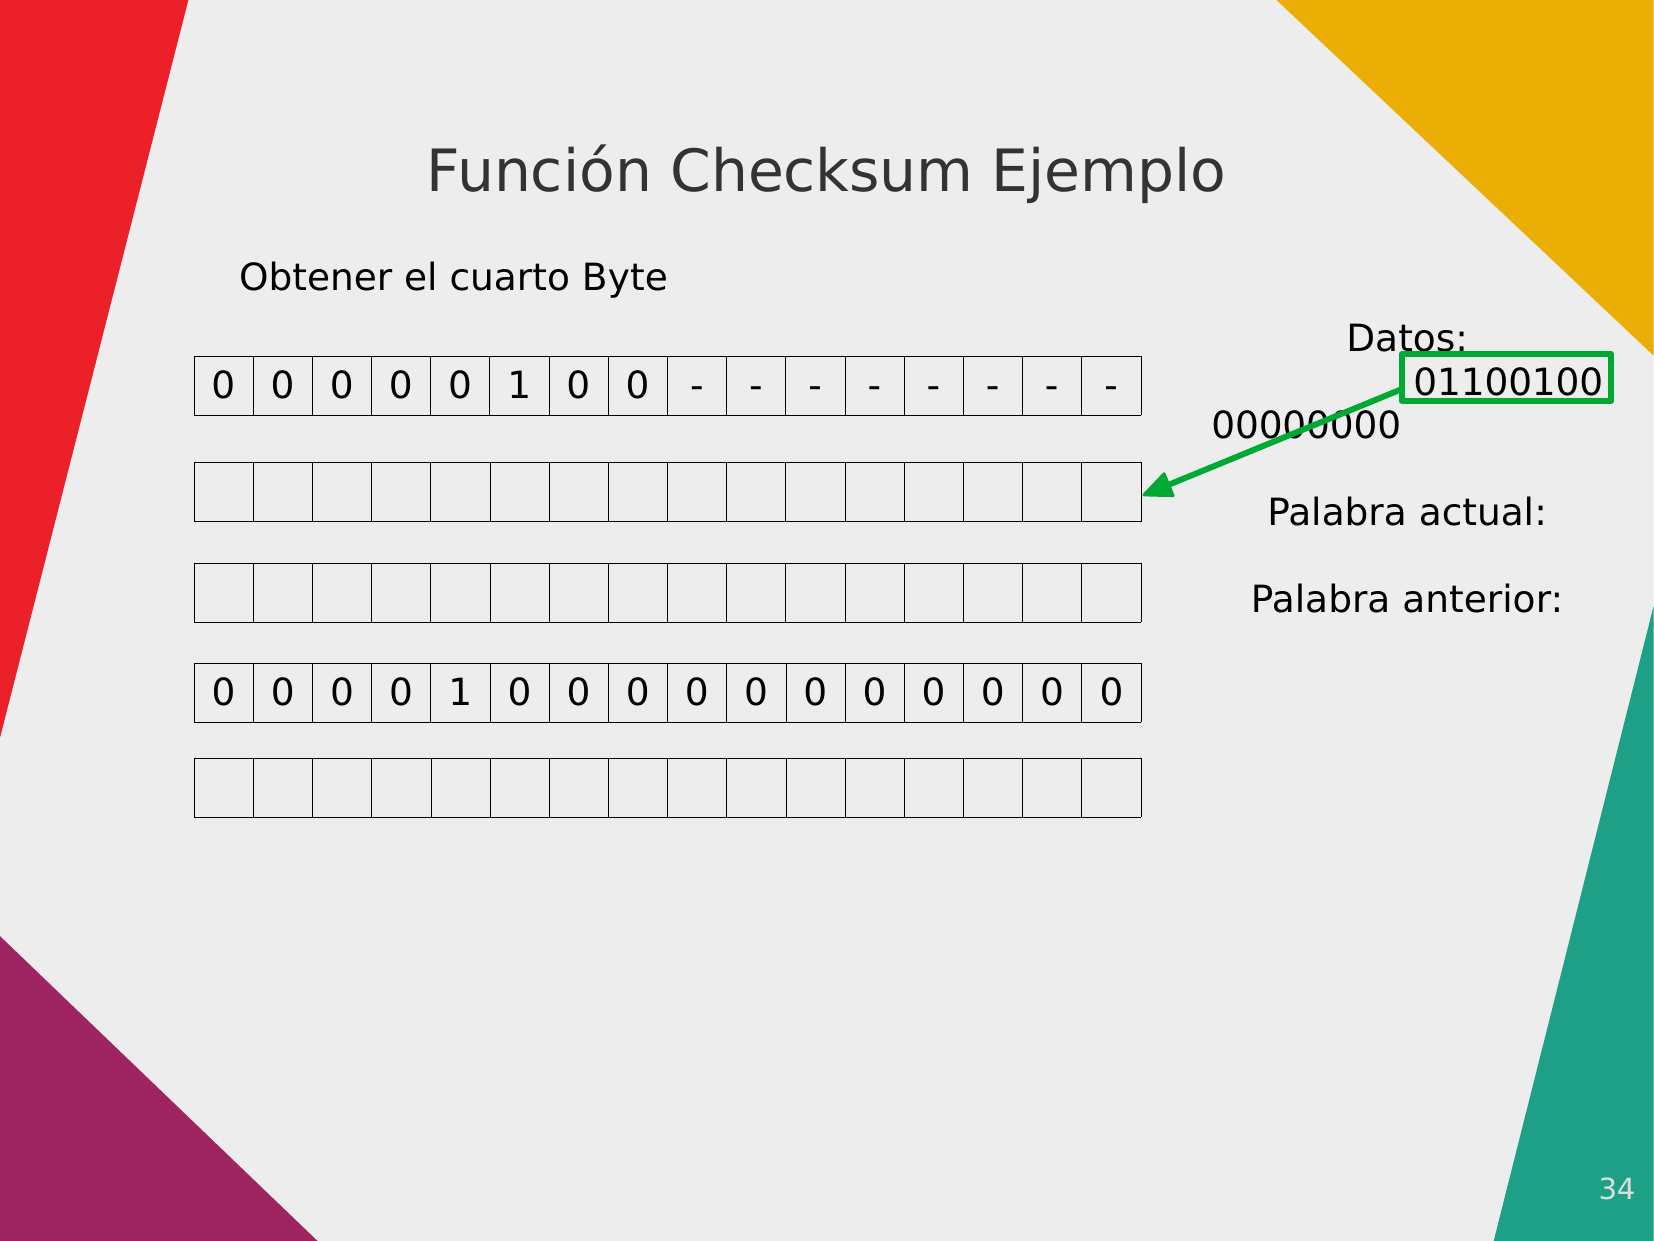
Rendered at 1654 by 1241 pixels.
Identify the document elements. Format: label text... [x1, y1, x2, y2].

table_header 0 [787, 664, 845, 722]
table_header [313, 564, 371, 622]
table_header [1082, 463, 1141, 521]
text_box Obtener el cuarto Byte [224, 248, 1134, 350]
table_header [372, 759, 431, 817]
table_header [964, 564, 1022, 622]
table_header [254, 463, 312, 521]
table_header [1082, 564, 1141, 622]
table_header [786, 564, 845, 622]
table_header [550, 564, 608, 622]
table_header [372, 463, 430, 521]
table_header 0 [313, 357, 371, 415]
table_header - [1082, 357, 1141, 415]
table_header [372, 564, 430, 622]
table_header 0 [313, 664, 371, 722]
table_header 0 [254, 664, 312, 722]
table_header 0 [609, 357, 667, 415]
table_header [1082, 759, 1141, 817]
table_header [609, 759, 667, 817]
table_header [609, 463, 667, 521]
table_header [1023, 759, 1081, 817]
table_header 0 [727, 664, 786, 722]
title Función Checksum Ejemplo [114, 73, 1539, 271]
table_header 0 [372, 664, 430, 722]
table_header [964, 759, 1022, 817]
table_header [313, 759, 371, 817]
table_header [964, 463, 1022, 521]
table_header 0 [668, 664, 726, 722]
table_header [668, 564, 726, 622]
text_box Datos: 01100100 00000000 Palabra actual: Palabra anterior: [1196, 309, 1619, 977]
table_header [195, 759, 253, 817]
table_header [313, 463, 371, 521]
table_header [905, 463, 963, 521]
table_header [787, 759, 845, 817]
table_header - [905, 357, 963, 415]
table_header [668, 463, 726, 521]
table_header - [727, 357, 785, 415]
table_header [727, 463, 785, 521]
table_header [491, 759, 549, 817]
table_header [195, 564, 253, 622]
table_header - [786, 357, 845, 415]
table_header [1023, 463, 1081, 521]
table_header [491, 564, 549, 622]
table_header 0 [195, 357, 253, 415]
table_header 0 [550, 357, 608, 415]
table_header 0 [254, 357, 312, 415]
table_header 0 [905, 664, 963, 722]
table_header [491, 463, 549, 521]
table_header [550, 463, 608, 521]
table_header [668, 759, 726, 817]
table_header [254, 759, 312, 817]
table_header 1 [490, 357, 549, 415]
table_header [550, 759, 608, 817]
table_header - [846, 357, 904, 415]
table_header 0 [372, 357, 430, 415]
table_header [846, 564, 904, 622]
table_header [1023, 564, 1081, 622]
table_header [846, 463, 904, 521]
table_header 0 [491, 664, 549, 722]
table_header - [668, 357, 726, 415]
table_header 0 [1023, 664, 1081, 722]
table_header [846, 759, 904, 817]
table_header [254, 564, 312, 622]
table_header 0 [550, 664, 608, 722]
table_header 0 [964, 664, 1022, 722]
table_header 1 [431, 664, 490, 722]
table_header - [1023, 357, 1081, 415]
table_header [727, 564, 785, 622]
table_header [905, 759, 963, 817]
table_header [609, 564, 667, 622]
table_header 0 [431, 357, 489, 415]
table_header [195, 463, 253, 521]
table_header [905, 564, 963, 622]
table_header 0 [195, 664, 253, 722]
table_header 0 [1082, 664, 1141, 722]
table_header 0 [609, 664, 667, 722]
table_header [432, 759, 490, 817]
table_header 0 [846, 664, 904, 722]
text_box Datos: 01100100 00000000 Palabra actual: Palabra anterior: [1405, 357, 1608, 398]
table_header - [964, 357, 1022, 415]
table_header [431, 564, 490, 622]
table_header [727, 759, 786, 817]
table_header [786, 463, 845, 521]
table_header [431, 463, 490, 521]
